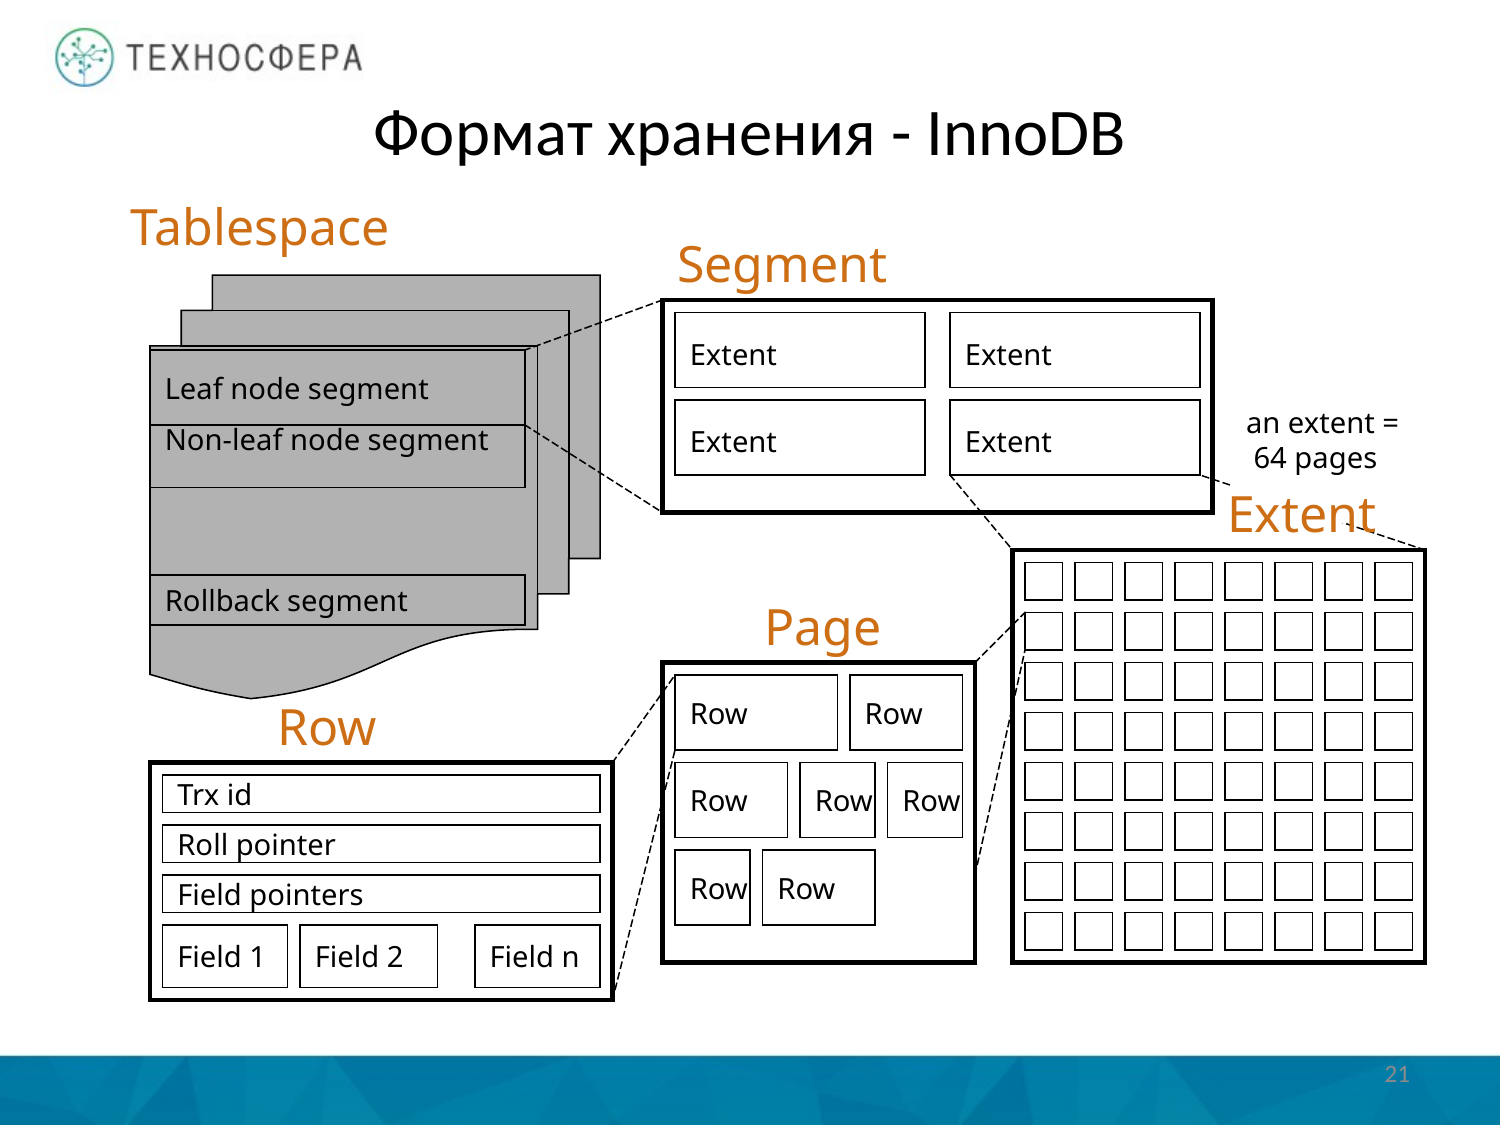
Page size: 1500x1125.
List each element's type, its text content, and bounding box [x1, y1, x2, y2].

picture [0, 0, 1500, 1057]
text_box Non-leaf node segment [150, 425, 526, 488]
text_box Row [675, 849, 751, 925]
text_box Leaf node segment [150, 350, 526, 425]
text_box Field n [474, 924, 600, 988]
text_box Trx id [162, 774, 601, 813]
text_box Tablespace [116, 233, 554, 263]
text_box Field pointers [162, 874, 601, 913]
text_box Row [262, 687, 526, 763]
title Формат хранения - InnoDB [75, 45, 1426, 233]
text_box Page [749, 587, 1013, 663]
text_box Extent [949, 399, 1200, 475]
text_box Row [887, 762, 963, 838]
text_box Field 2 [300, 924, 438, 988]
text_box Rollback segment [150, 575, 526, 625]
text_box Field 1 [162, 924, 288, 988]
text_box Row [674, 762, 788, 838]
text_box an extent = 64 pages [1231, 356, 1465, 474]
text_box Extent [949, 312, 1200, 388]
text_box Row [849, 675, 963, 751]
text_box Extent [674, 312, 925, 388]
text_box Row [762, 849, 875, 925]
text_box [150, 275, 601, 699]
text_box Row [675, 675, 838, 751]
text_box Row [800, 762, 876, 838]
text_box Roll pointer [162, 824, 601, 863]
text_box Segment [662, 233, 1213, 301]
text_box Extent [1212, 474, 1476, 551]
text_box Extent [674, 399, 925, 475]
